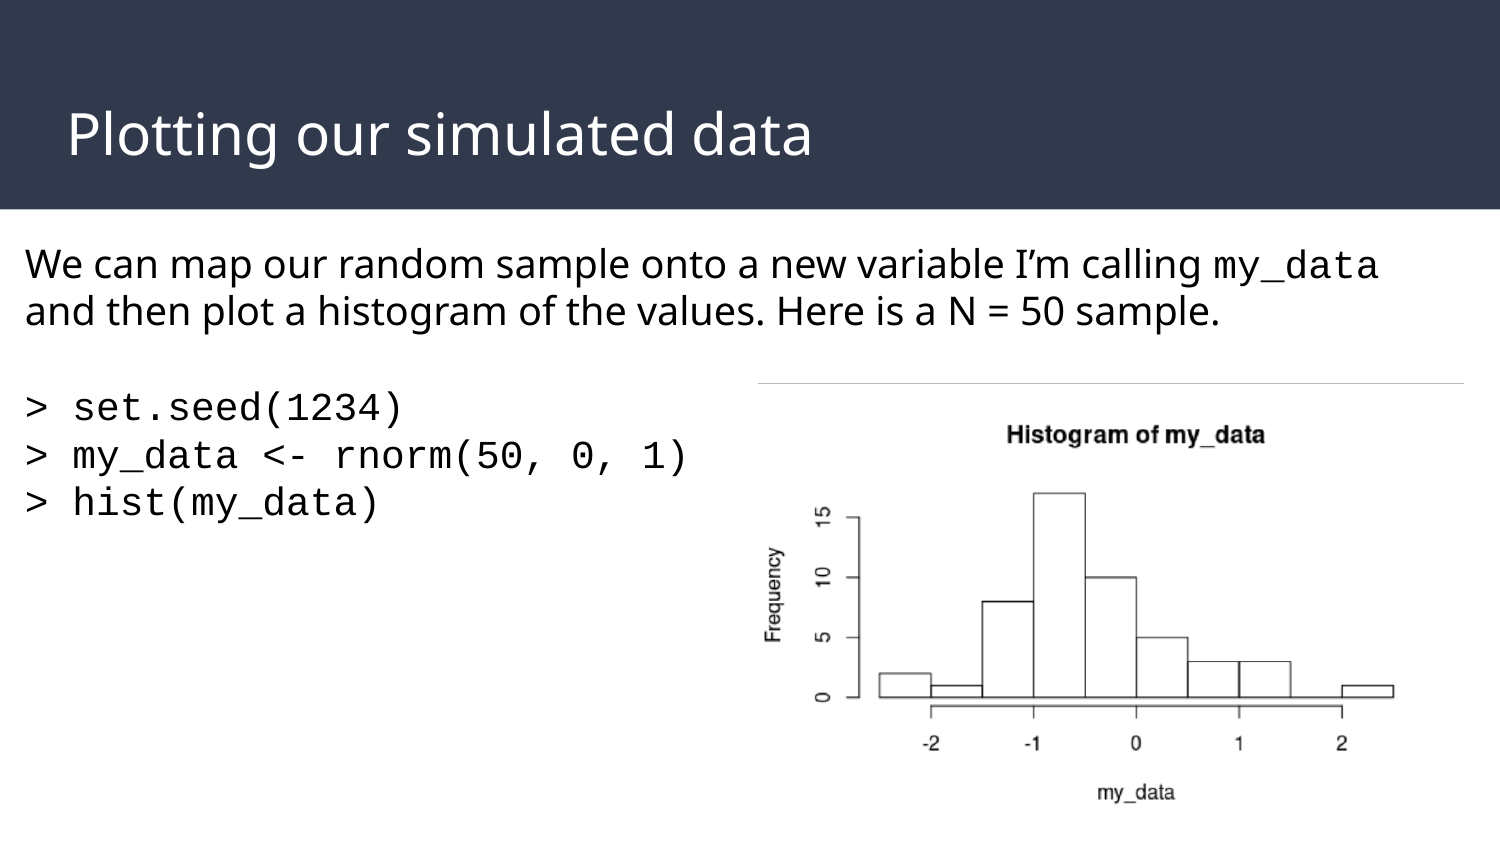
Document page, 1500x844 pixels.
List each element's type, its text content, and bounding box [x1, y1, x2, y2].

title Plotting our simulated data [51, 82, 1449, 185]
text_box We can map our random sample onto a new variable I’m calling my_data and then plot a histogram of the values. Here is a N = 50 sample. > set.seed(1234) > my_data <- rnorm(50, 0, 1) > hist(my_data) [9, 223, 1484, 819]
picture [758, 383, 1464, 829]
